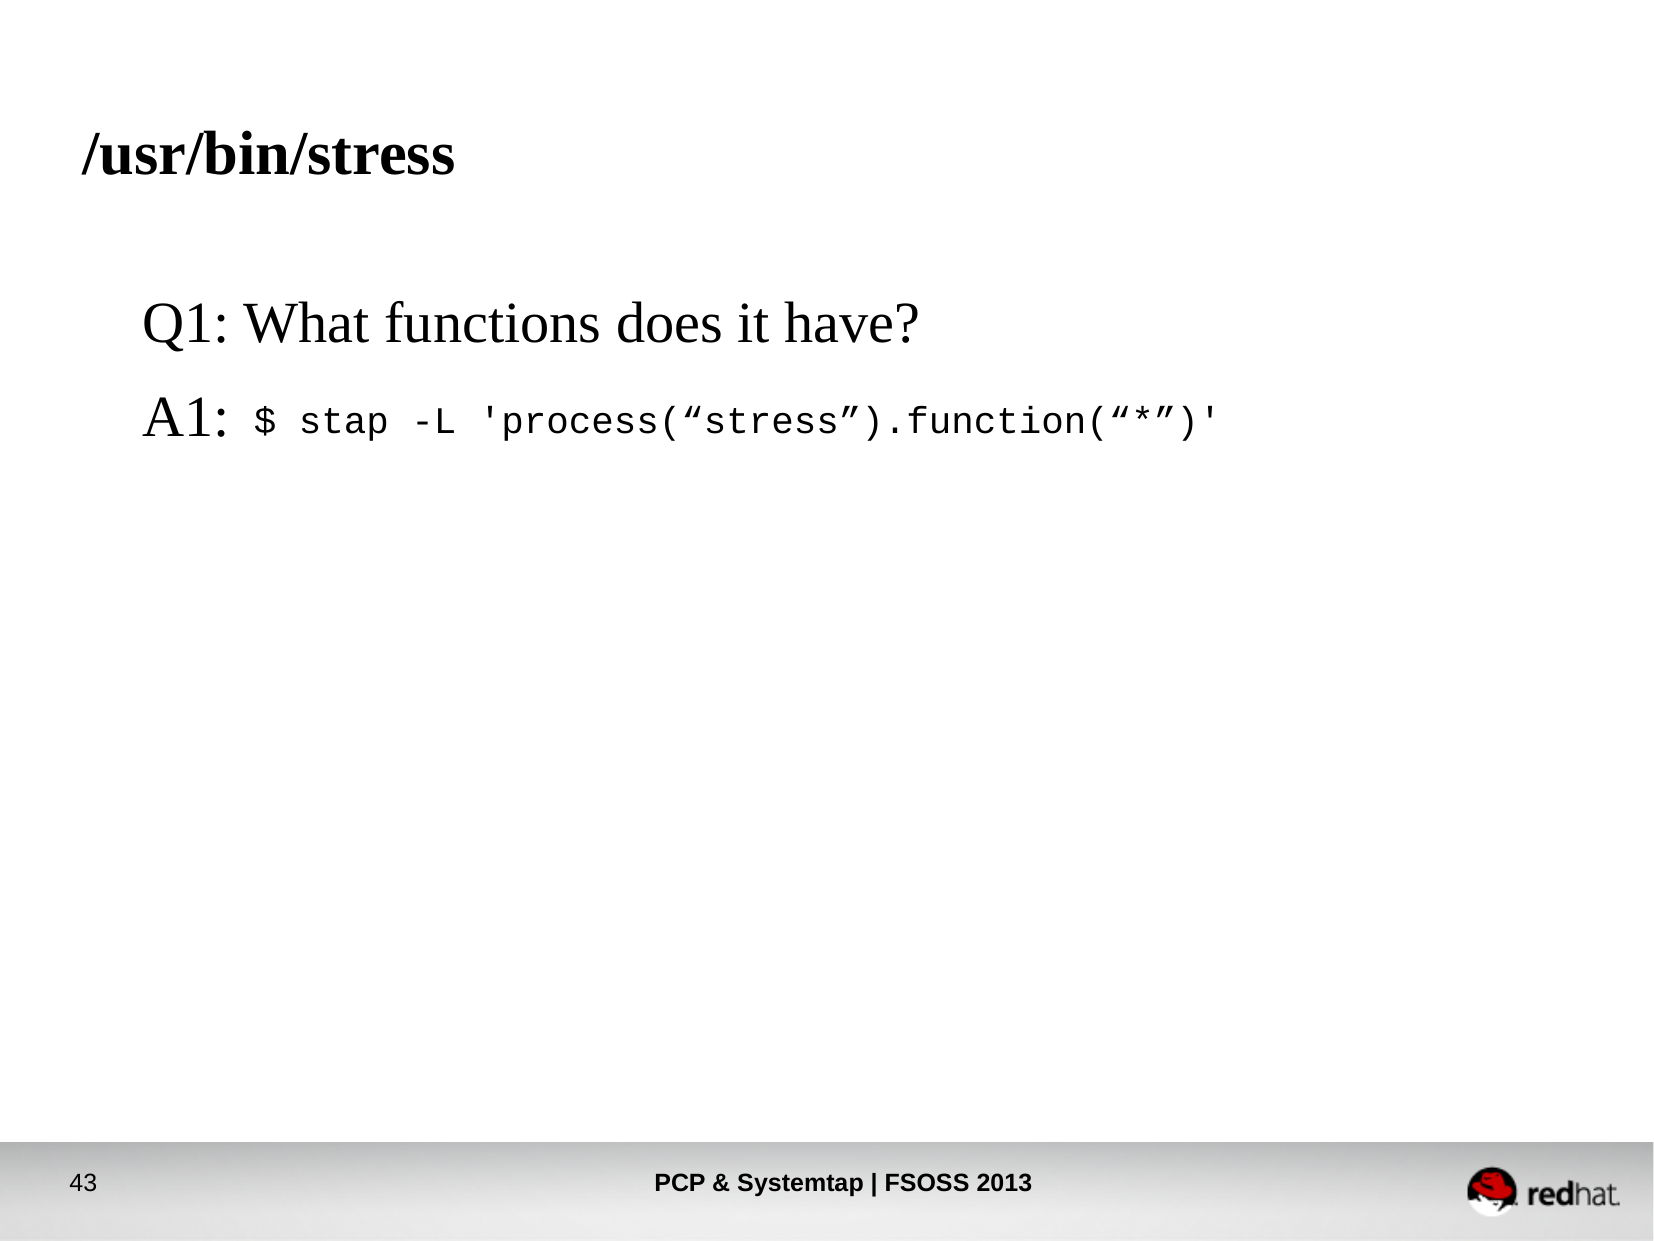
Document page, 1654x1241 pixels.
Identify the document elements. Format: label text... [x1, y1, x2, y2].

text_box $ stap -L 'process(“stress”).function(“*”)' [239, 394, 1500, 471]
title /usr/bin/stress [82, 49, 1571, 257]
picture [0, 1142, 1654, 1241]
list Q1: What functions does it have? A1: [82, 290, 1538, 1094]
